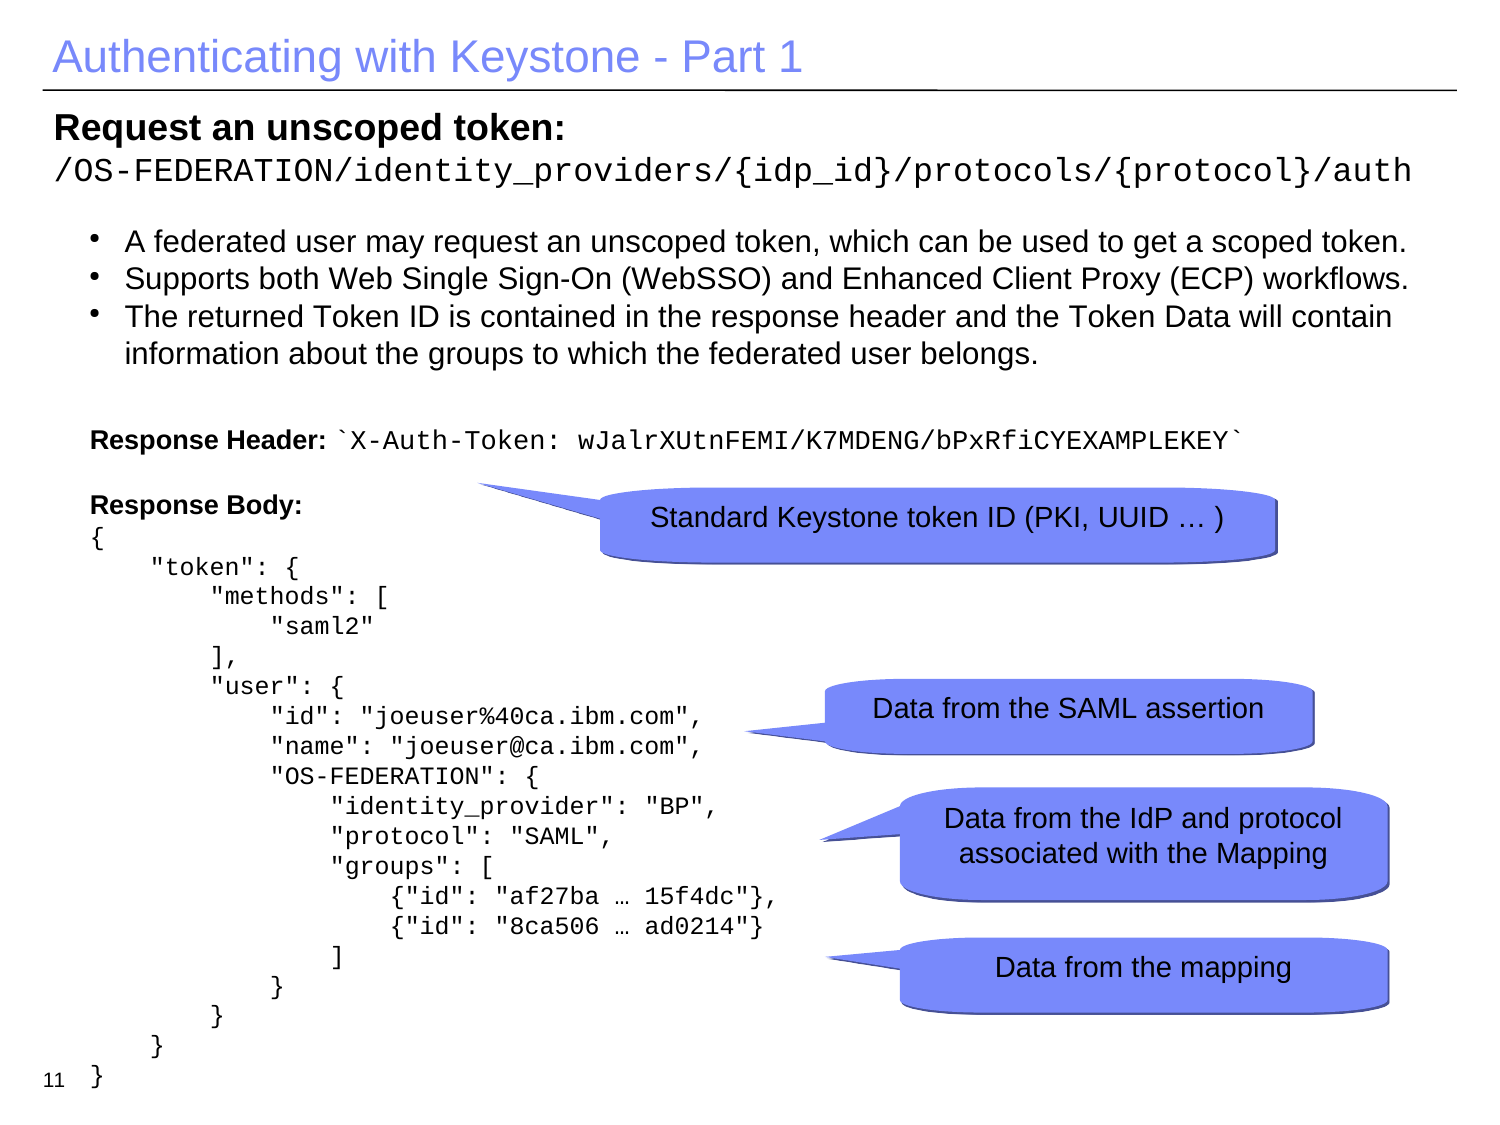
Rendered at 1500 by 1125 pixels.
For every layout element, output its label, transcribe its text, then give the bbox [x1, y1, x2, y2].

text_box A federated user may request an unscoped token, which can be used to get a scoped token. Supports both Web Single Sign-On (WebSSO) and Enhanced Client Proxy (ECP) workflows. The returned Token ID is contained in the response header and the Token Data will contain information about the groups to which the federated user belongs. [39, 213, 1463, 379]
text_box Data from the mapping [824, 937, 1388, 1013]
text_box Authenticating with Keystone - Part 1 [37, 25, 1463, 91]
text_box Standard Keystone token ID (PKI, UUID … ) [477, 482, 1276, 563]
text_box Response Header: `X-Auth-Token: wJalrXUtnFEMI/K7MDENG/bPxRfiCYEXAMPLEKEY` Response Body: { "token": { "methods": [ "saml2" ], "user": { "id": "joeuser%40ca.ibm.com", "name": "joeuser@ca.ibm.com", "OS-FEDERATION": { "identity_provider": "BP", "protocol": "SAML", "groups": [ {"id": "af27ba … 15f4dc"}, {"id": "8ca506 … ad0214"} ] } } } } [74, 414, 1453, 1097]
text_box Data from the IdP and protocol associated with the Mapping [819, 787, 1388, 901]
text_box Request an unscoped token: /OS-FEDERATION/identity_providers/{idp_id}/protocols/{protocol}/auth [39, 95, 1463, 196]
text_box Data from the SAML assertion [744, 678, 1313, 754]
